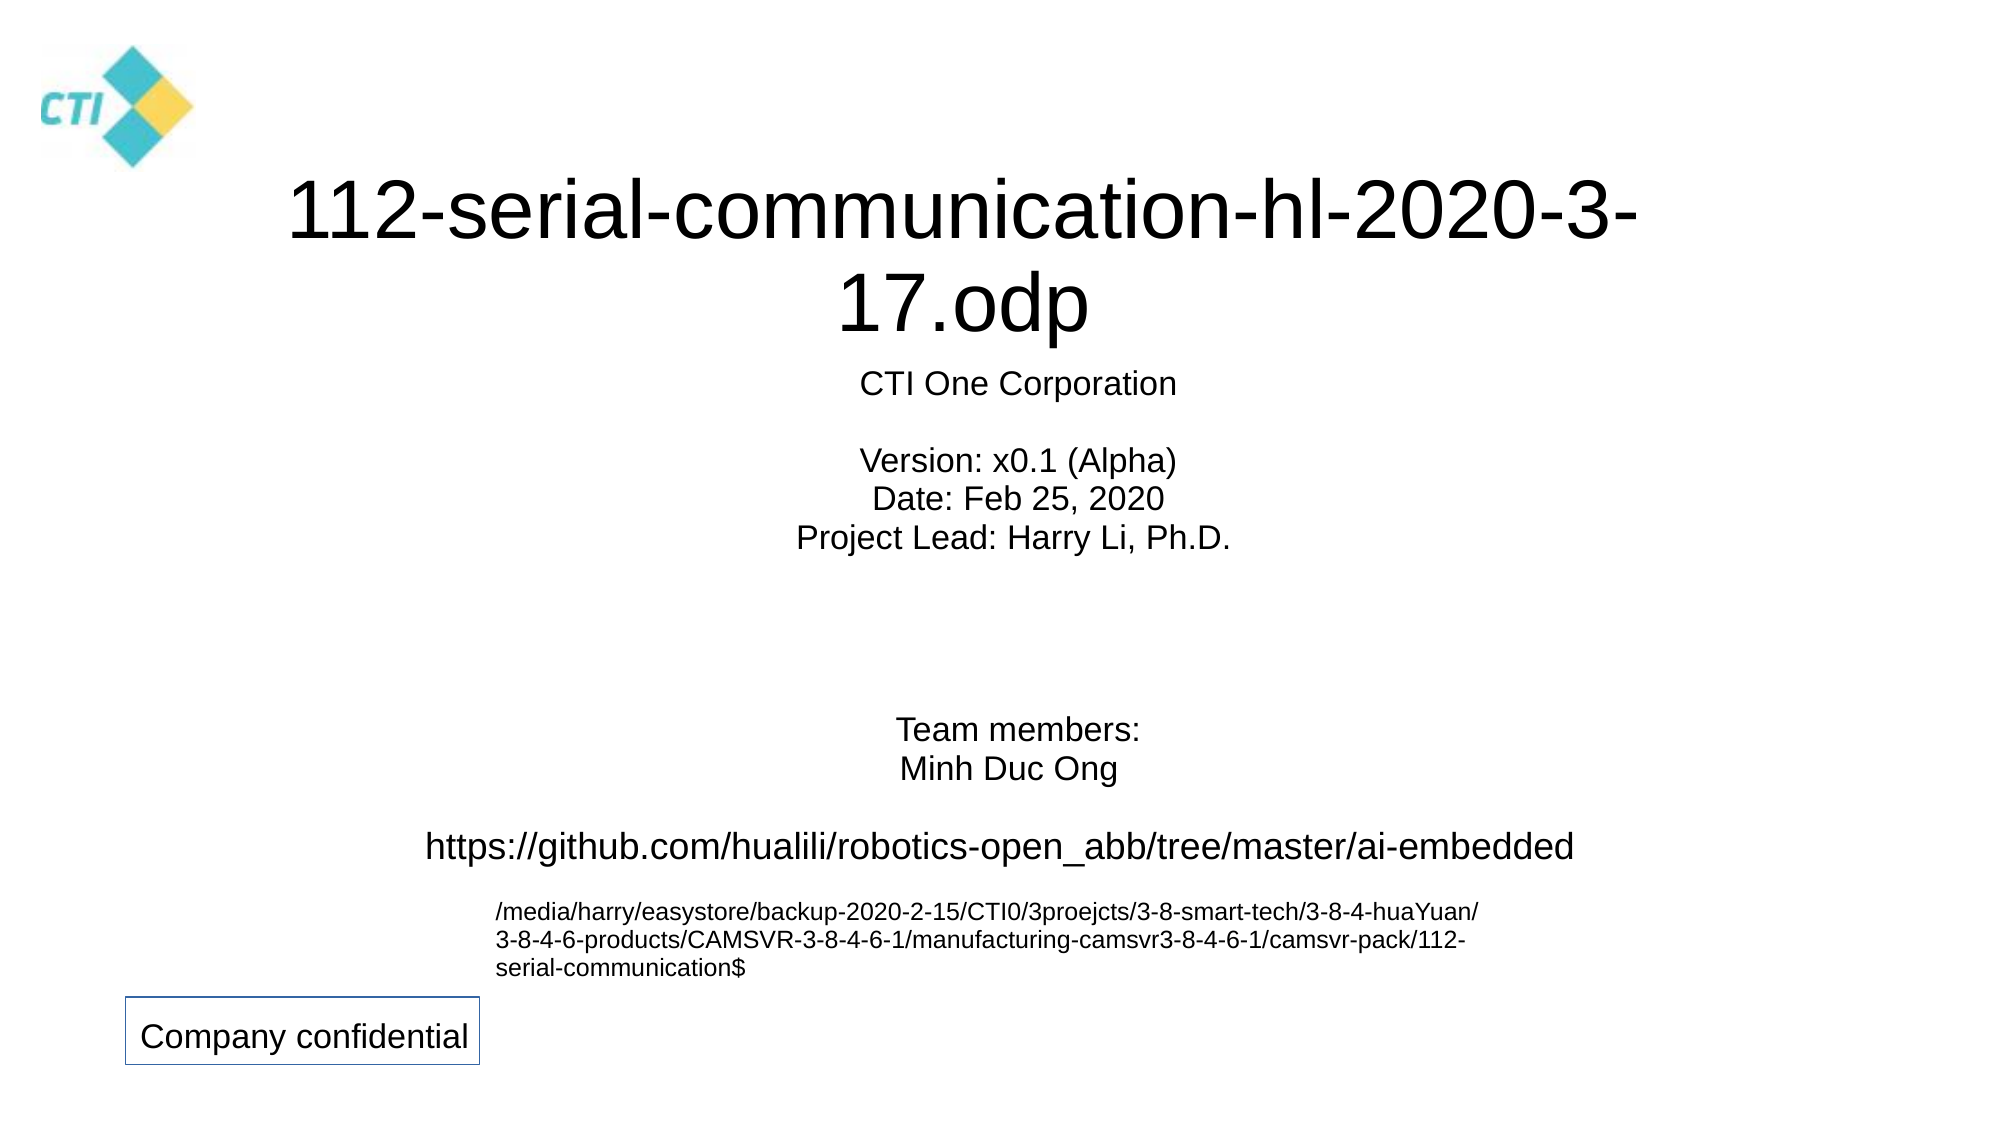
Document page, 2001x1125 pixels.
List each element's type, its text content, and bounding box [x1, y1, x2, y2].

text_box CTI One Corporation Version: x0.1 (Alpha) Date: Feb 25, 2020 Project Lead: Harry Li, Ph.D. Team members: Minh Duc Ong [535, 357, 1502, 818]
text_box https://github.com/hualili/robotics-open_abb/tree/master/ai-embedded [410, 818, 1591, 876]
picture [41, 44, 196, 172]
text_box /media/harry/easystore/backup-2020-2-15/CTI0/3proejcts/3-8-smart-tech/3-8-4-huaYuan/3-8-4-6-products/CAMSVR-3-8-4-6-1/manufacturing-camsvr3-8-4-6-1/camsvr-pack/112-serial-communication$ [480, 890, 1516, 991]
text_box 112-serial-communication-hl-2020-3-17.odp [233, 160, 1695, 354]
text_box Company confidential [126, 1010, 495, 1065]
